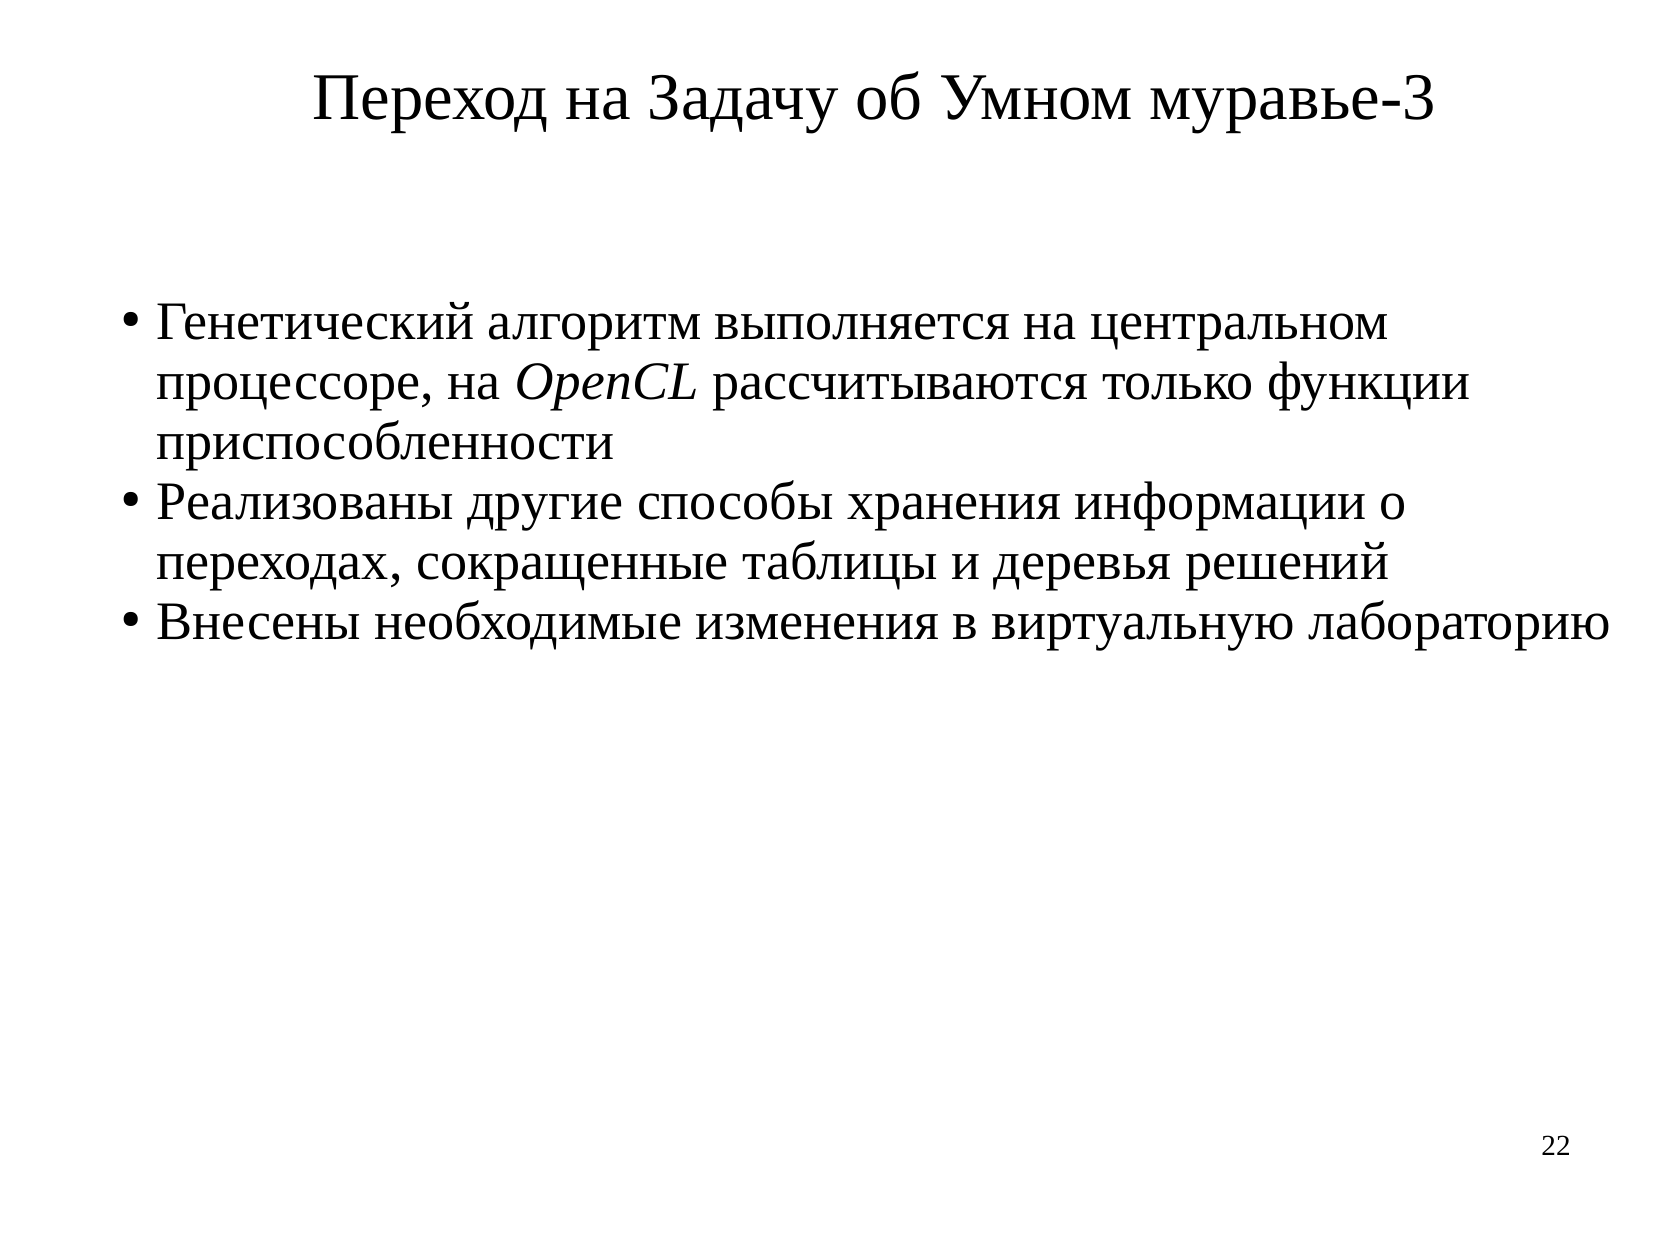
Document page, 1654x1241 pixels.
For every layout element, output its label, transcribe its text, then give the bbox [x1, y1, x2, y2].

text_box Генетический алгоритм выполняется на центральном процессоре, на OpenCL рассчитываются только функции приспособленности Реализованы другие способы хранения информации о переходах, сокращенные таблицы и деревья решений Внесены необходимые изменения в виртуальную лабораторию [106, 283, 1629, 665]
text_box Переход на Задачу об Умном муравье-3 [297, 52, 1453, 142]
